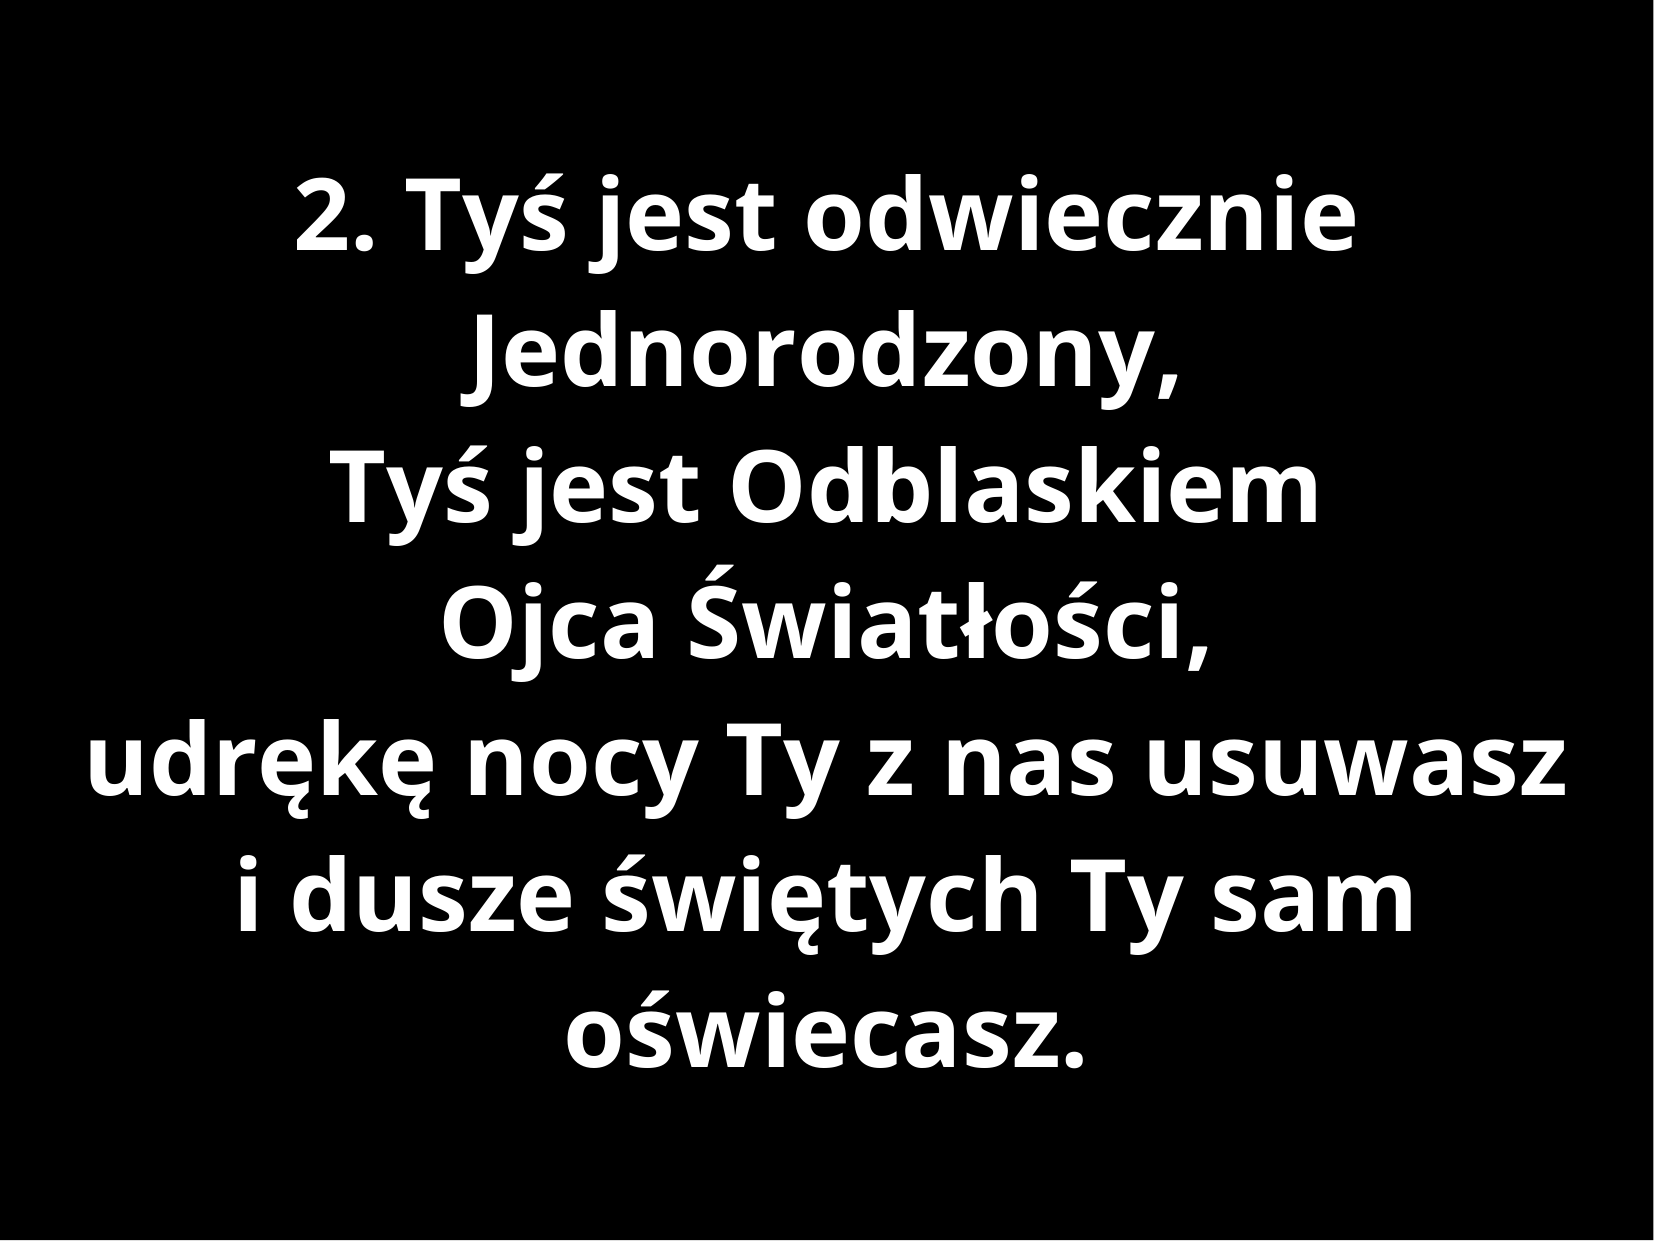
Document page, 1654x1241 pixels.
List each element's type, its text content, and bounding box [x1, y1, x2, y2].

title 2. Tyś jest odwiecznie Jednorodzony, Tyś jest Odblaskiem Ojca Światłości, udrękę nocy Ty z nas usuwasz i dusze świętych Ty sam oświecasz. [0, 0, 1654, 1241]
